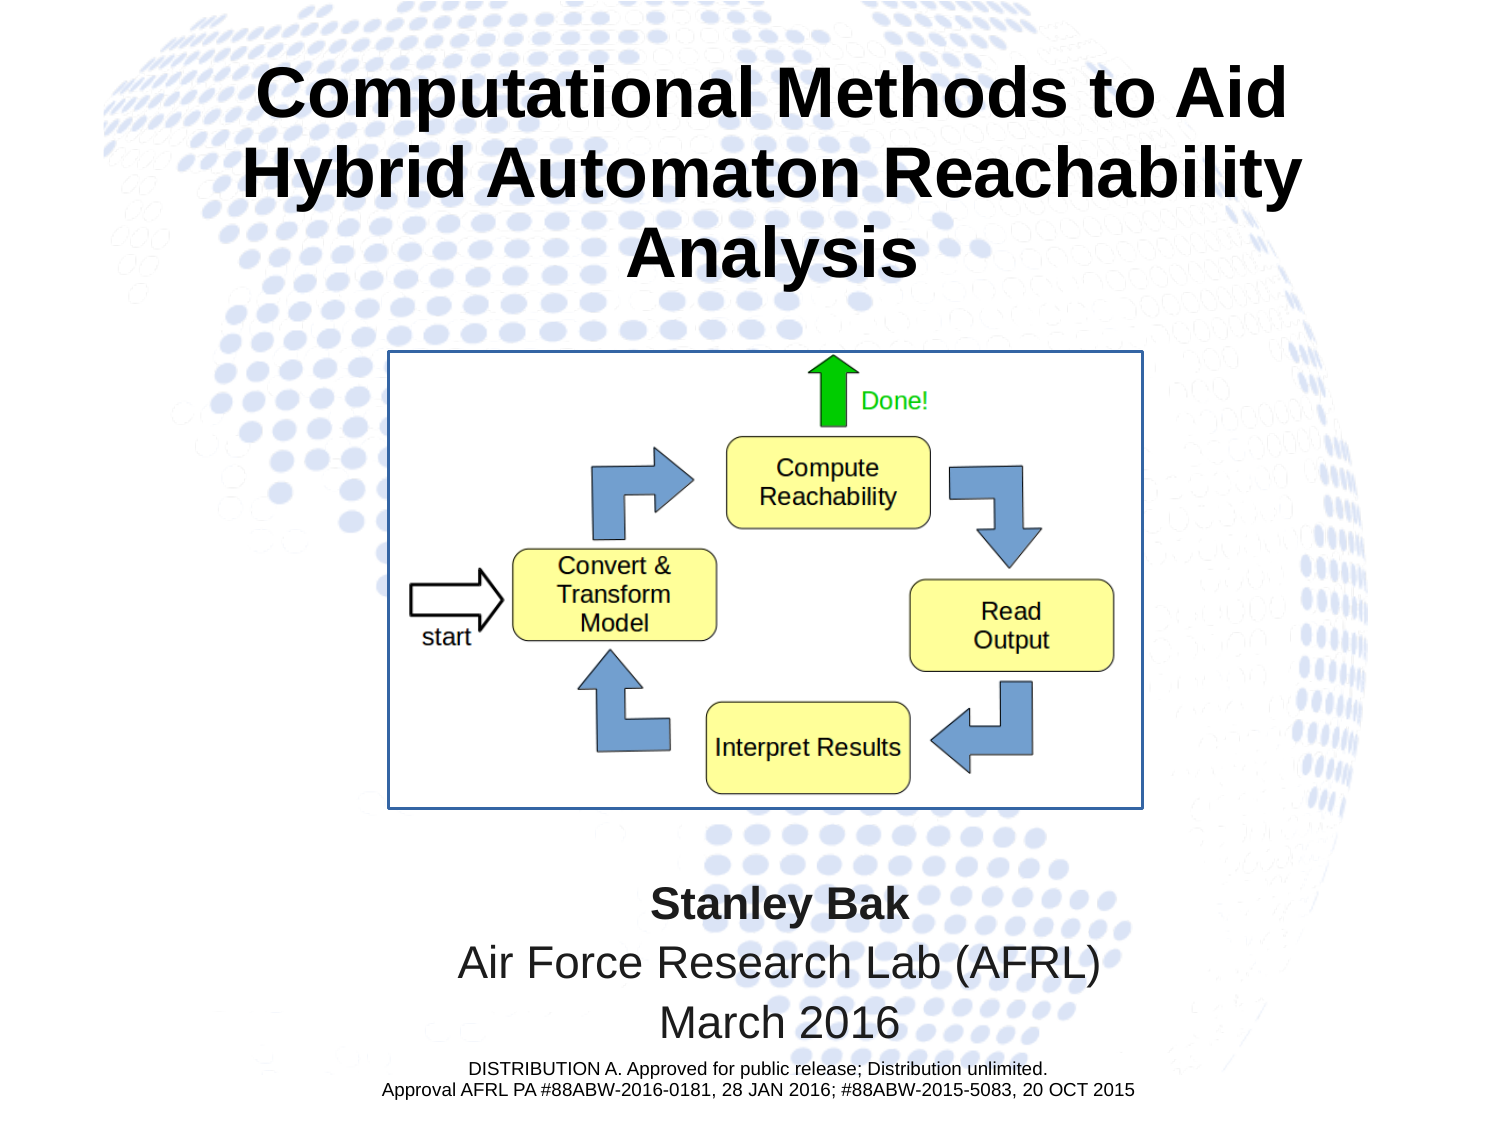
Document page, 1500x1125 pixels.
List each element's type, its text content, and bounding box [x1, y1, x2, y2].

title Computational Methods to Aid Hybrid Automaton Reachability Analysis [75, 45, 1471, 300]
list Stanley Bak Air Force Research Lab (AFRL) March 2016 [120, 857, 1441, 1056]
picture [390, 352, 1142, 808]
